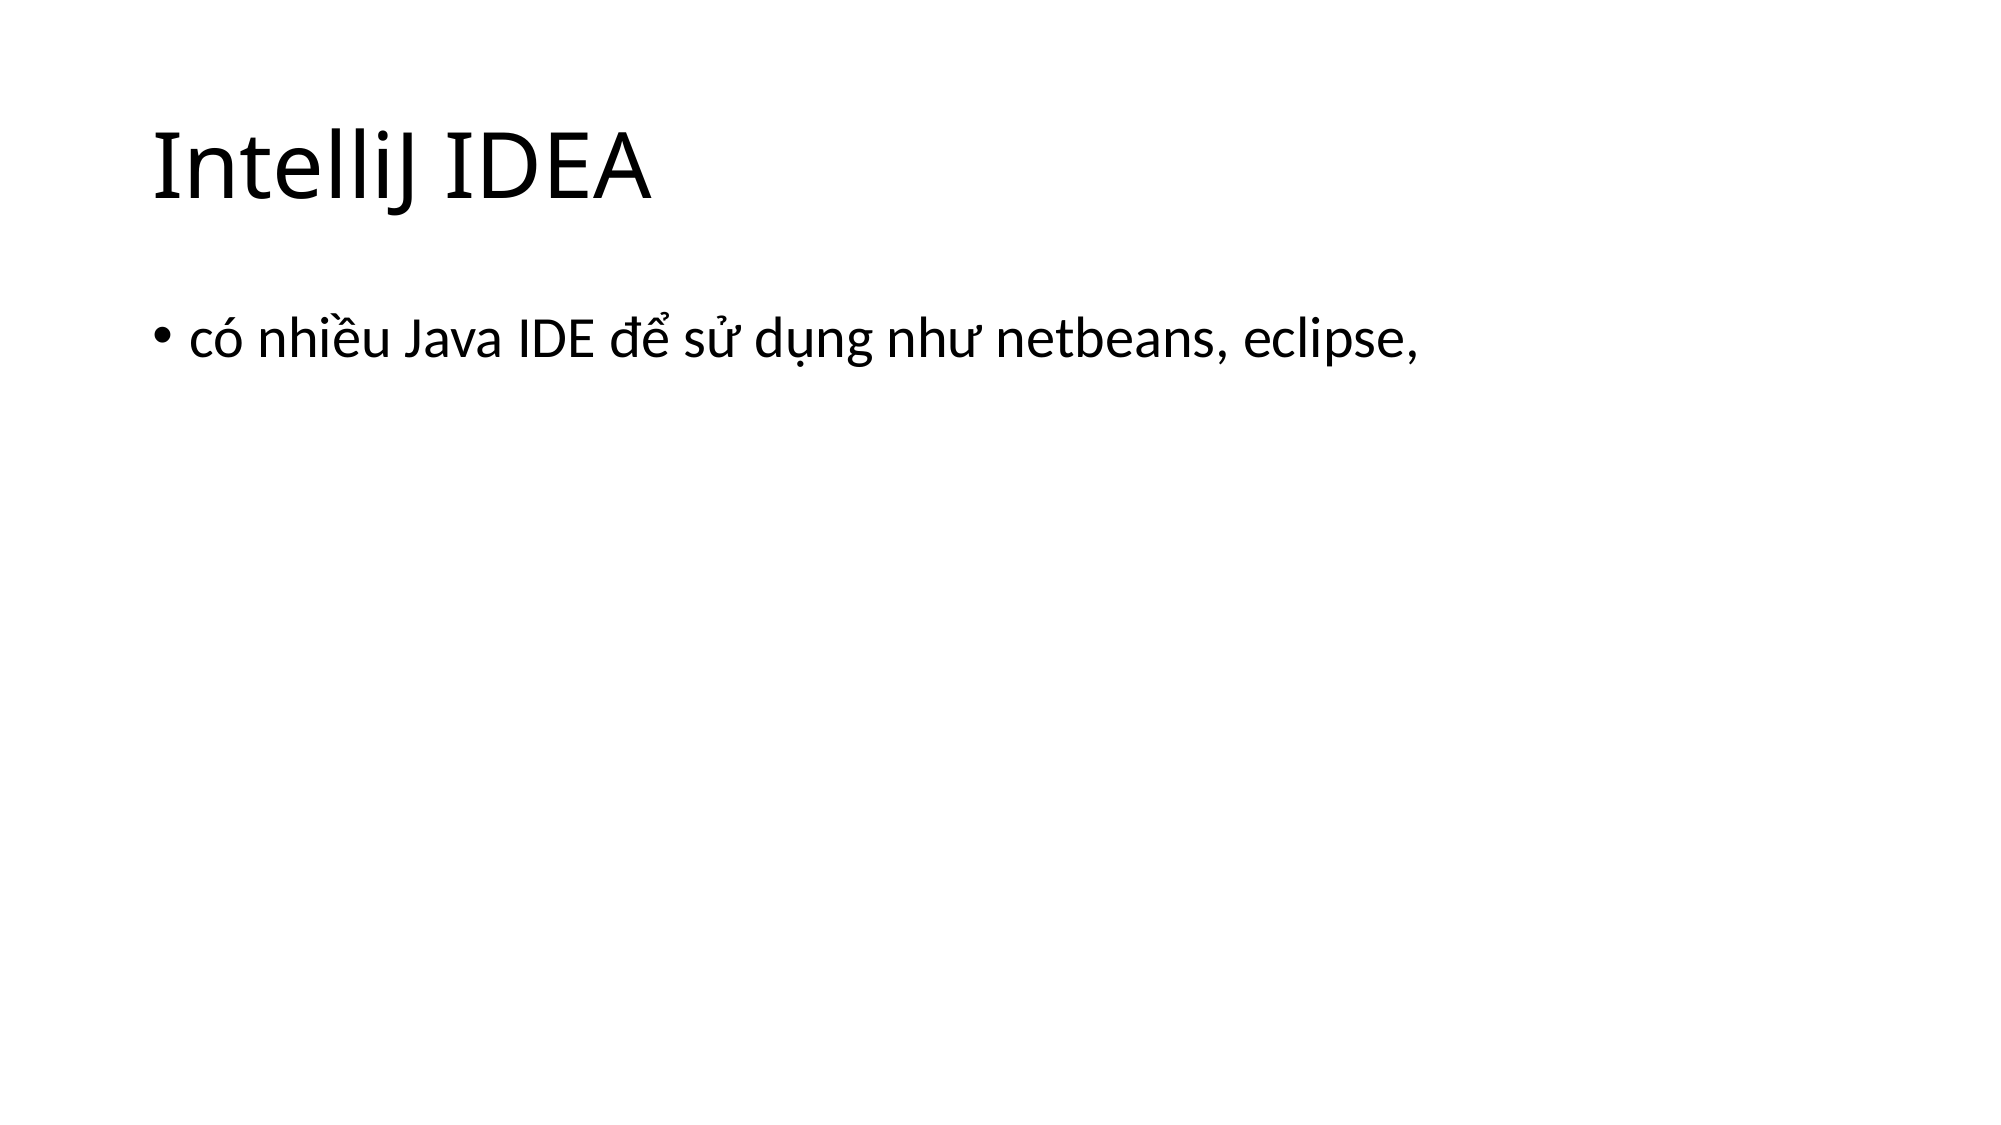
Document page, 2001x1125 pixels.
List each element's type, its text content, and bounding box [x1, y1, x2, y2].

text_box có nhiều Java IDE để sử dụng như netbeans, eclipse, [137, 299, 1863, 1014]
text_box IntelliJ IDEA [137, 59, 1863, 278]
